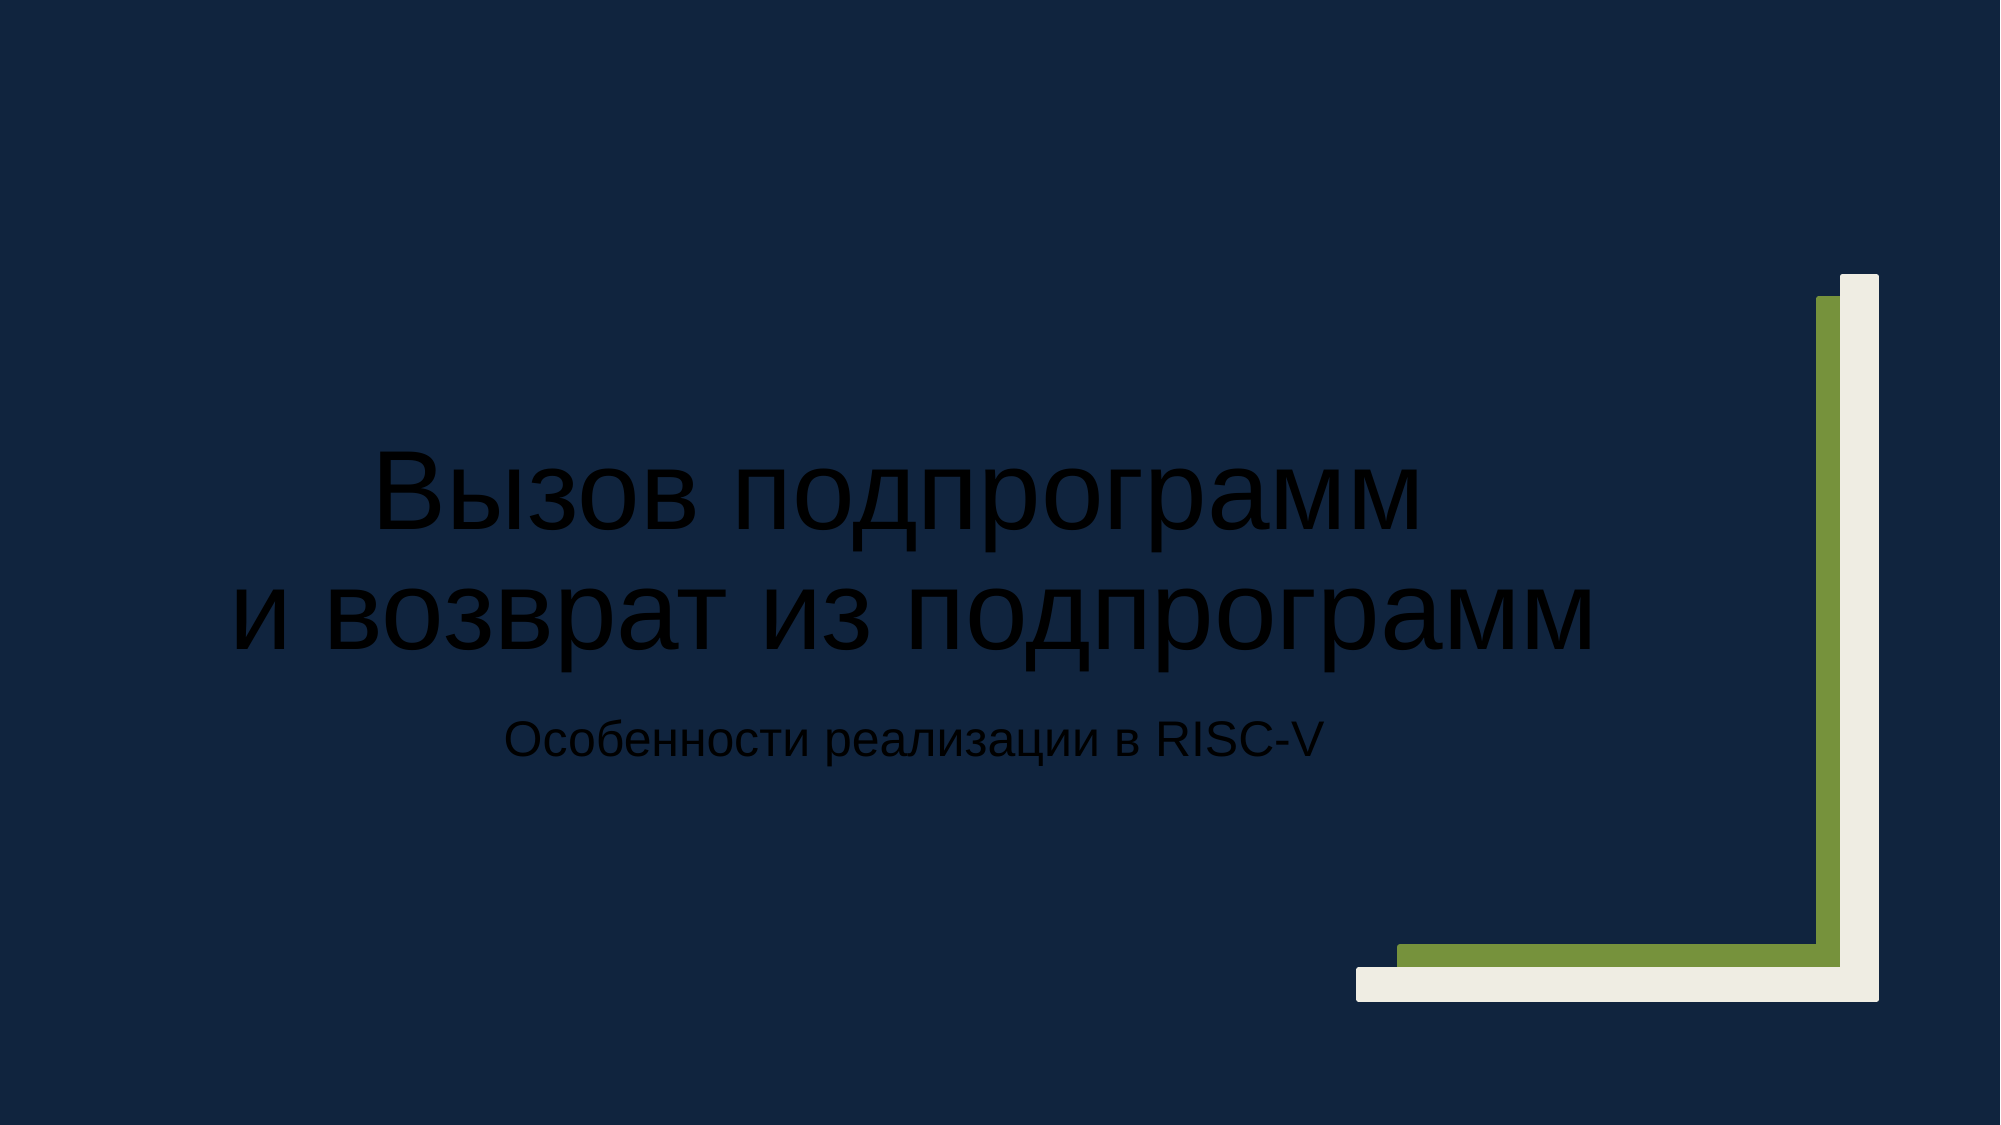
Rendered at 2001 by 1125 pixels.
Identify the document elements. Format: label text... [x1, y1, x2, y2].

title Вызов подпрограмм и возврат из подпрограмм [125, 213, 1703, 682]
list Особенности реализации в RISC-V [125, 691, 1703, 880]
